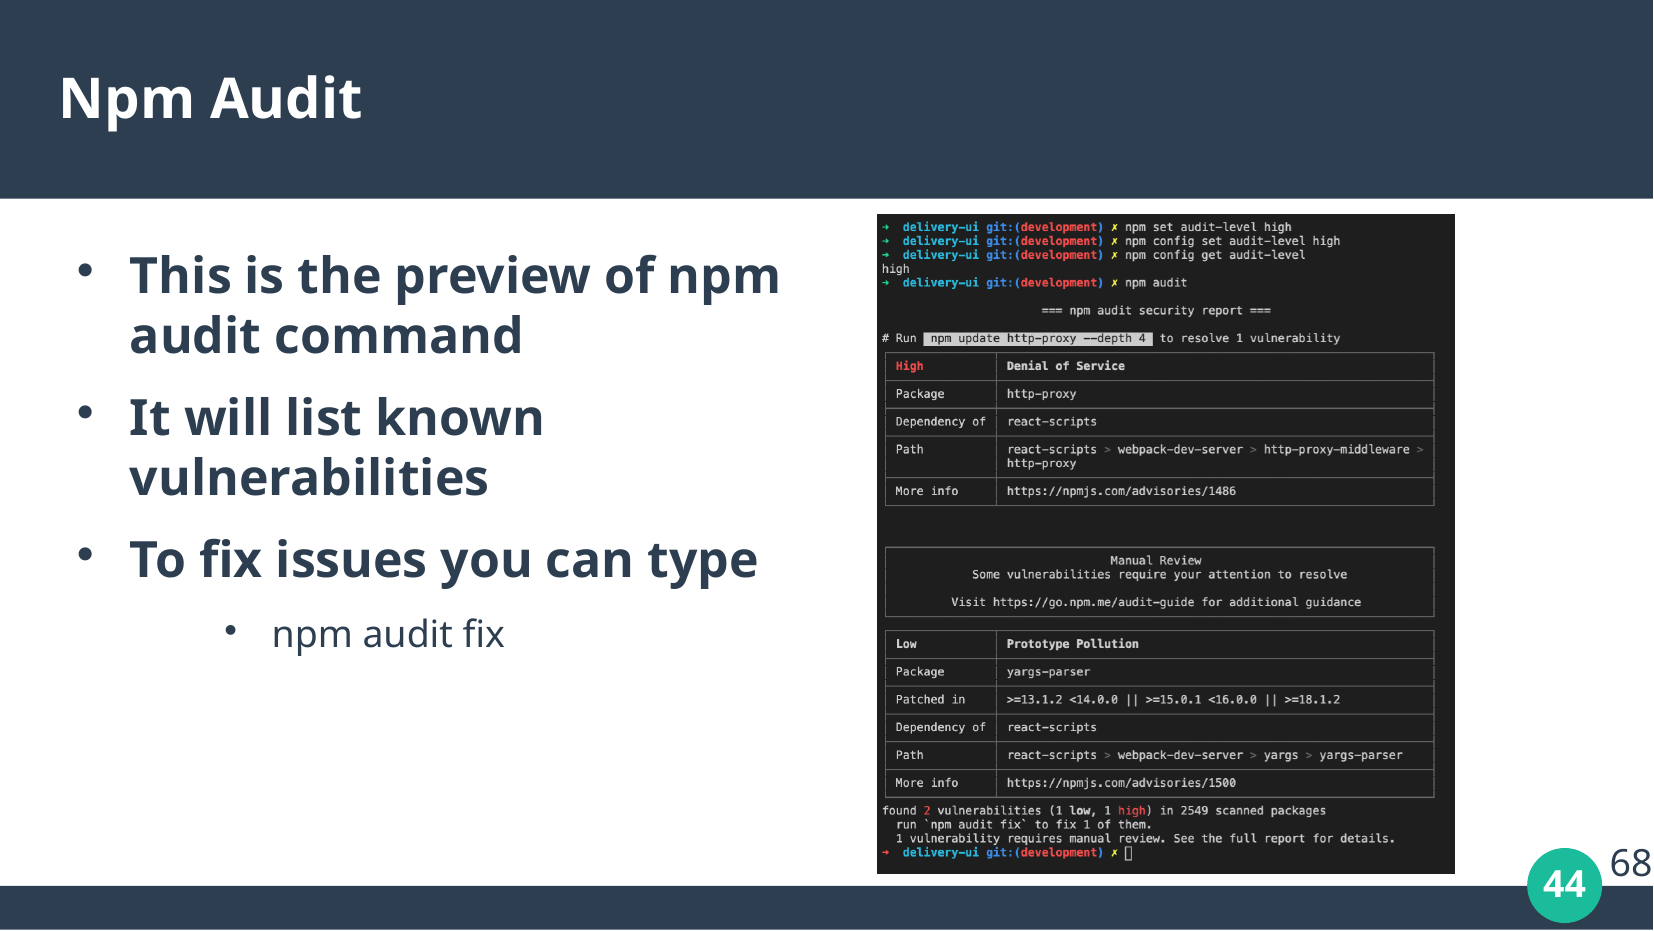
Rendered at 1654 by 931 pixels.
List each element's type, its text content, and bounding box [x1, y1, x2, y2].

text_box 68 [1588, 830, 1654, 899]
list This is the preview of npm audit command It will list known vulnerabilities To fix issues you can type npm audit fix [59, 243, 825, 864]
title Npm Audit [59, 37, 1594, 155]
picture [877, 214, 1455, 874]
